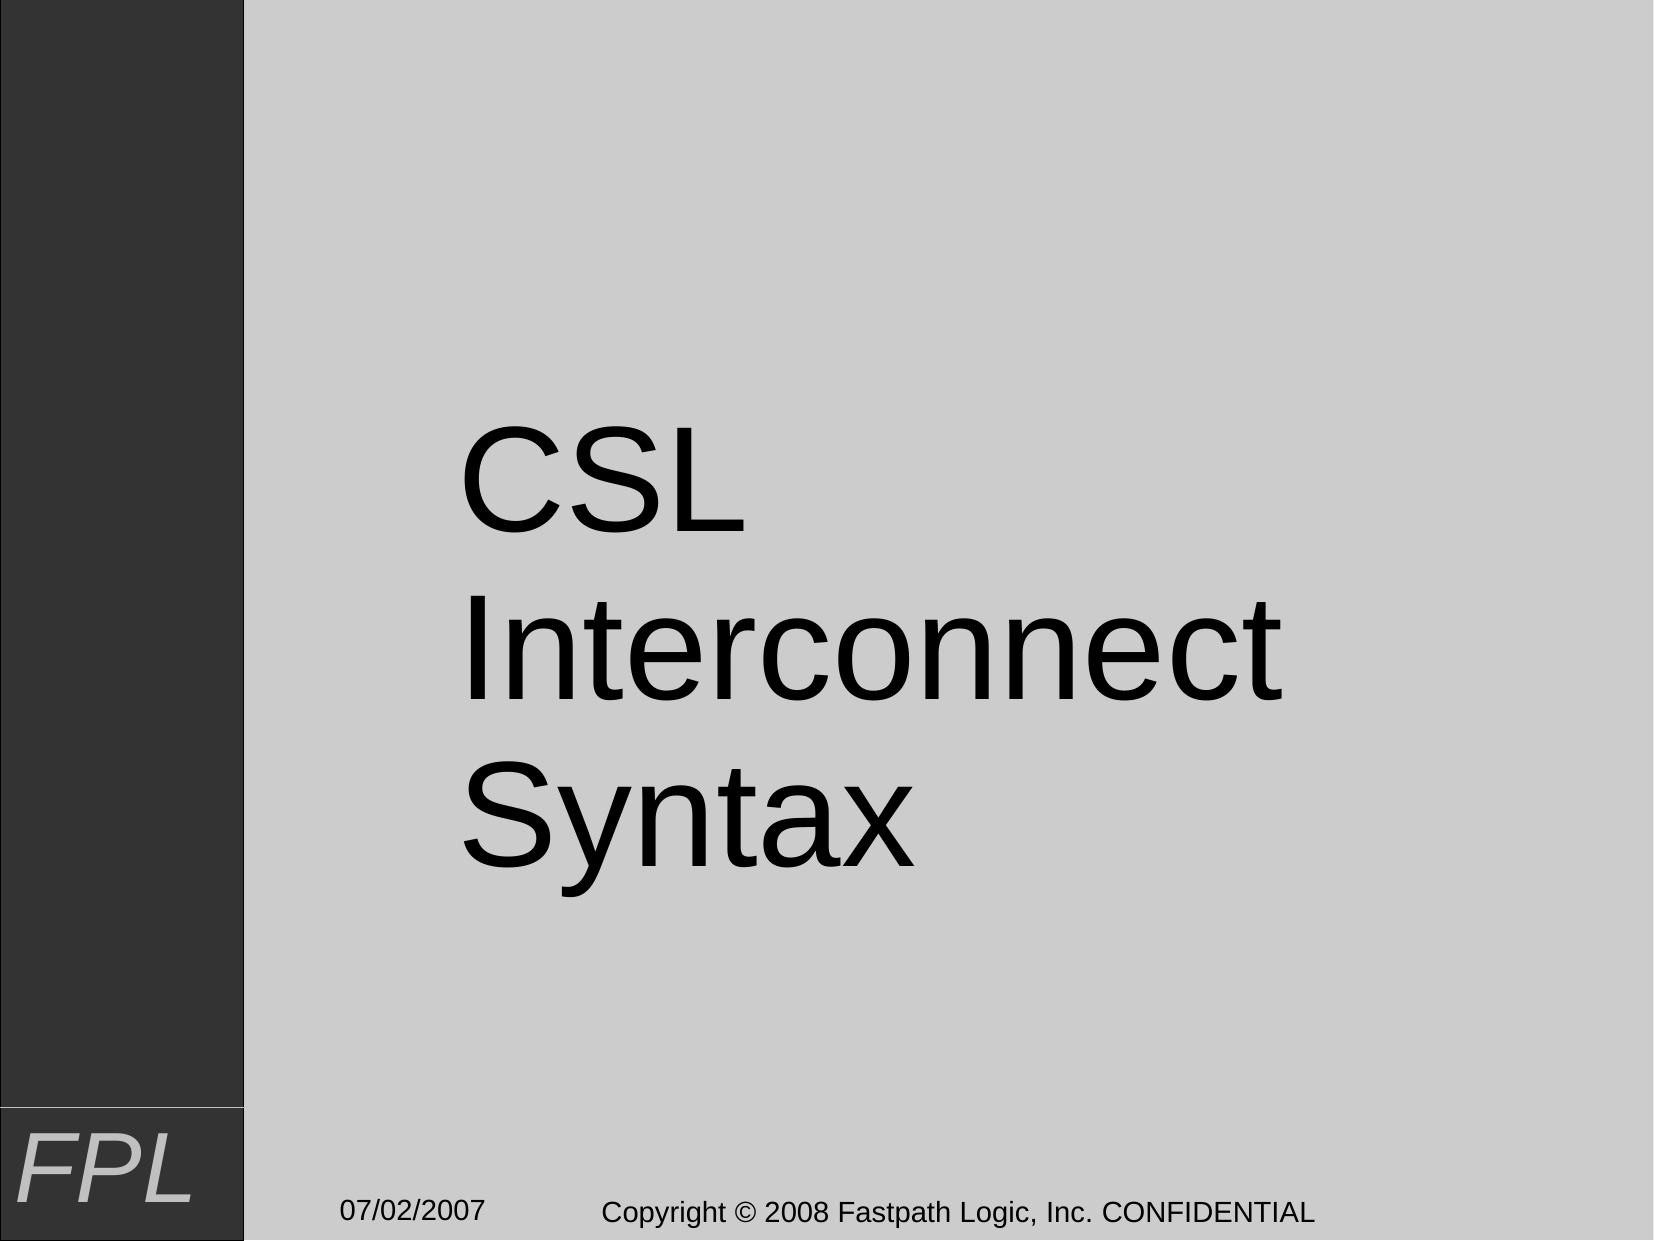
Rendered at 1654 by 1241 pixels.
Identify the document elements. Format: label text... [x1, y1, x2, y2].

text_box CSL Interconnect Syntax [443, 388, 1282, 1071]
